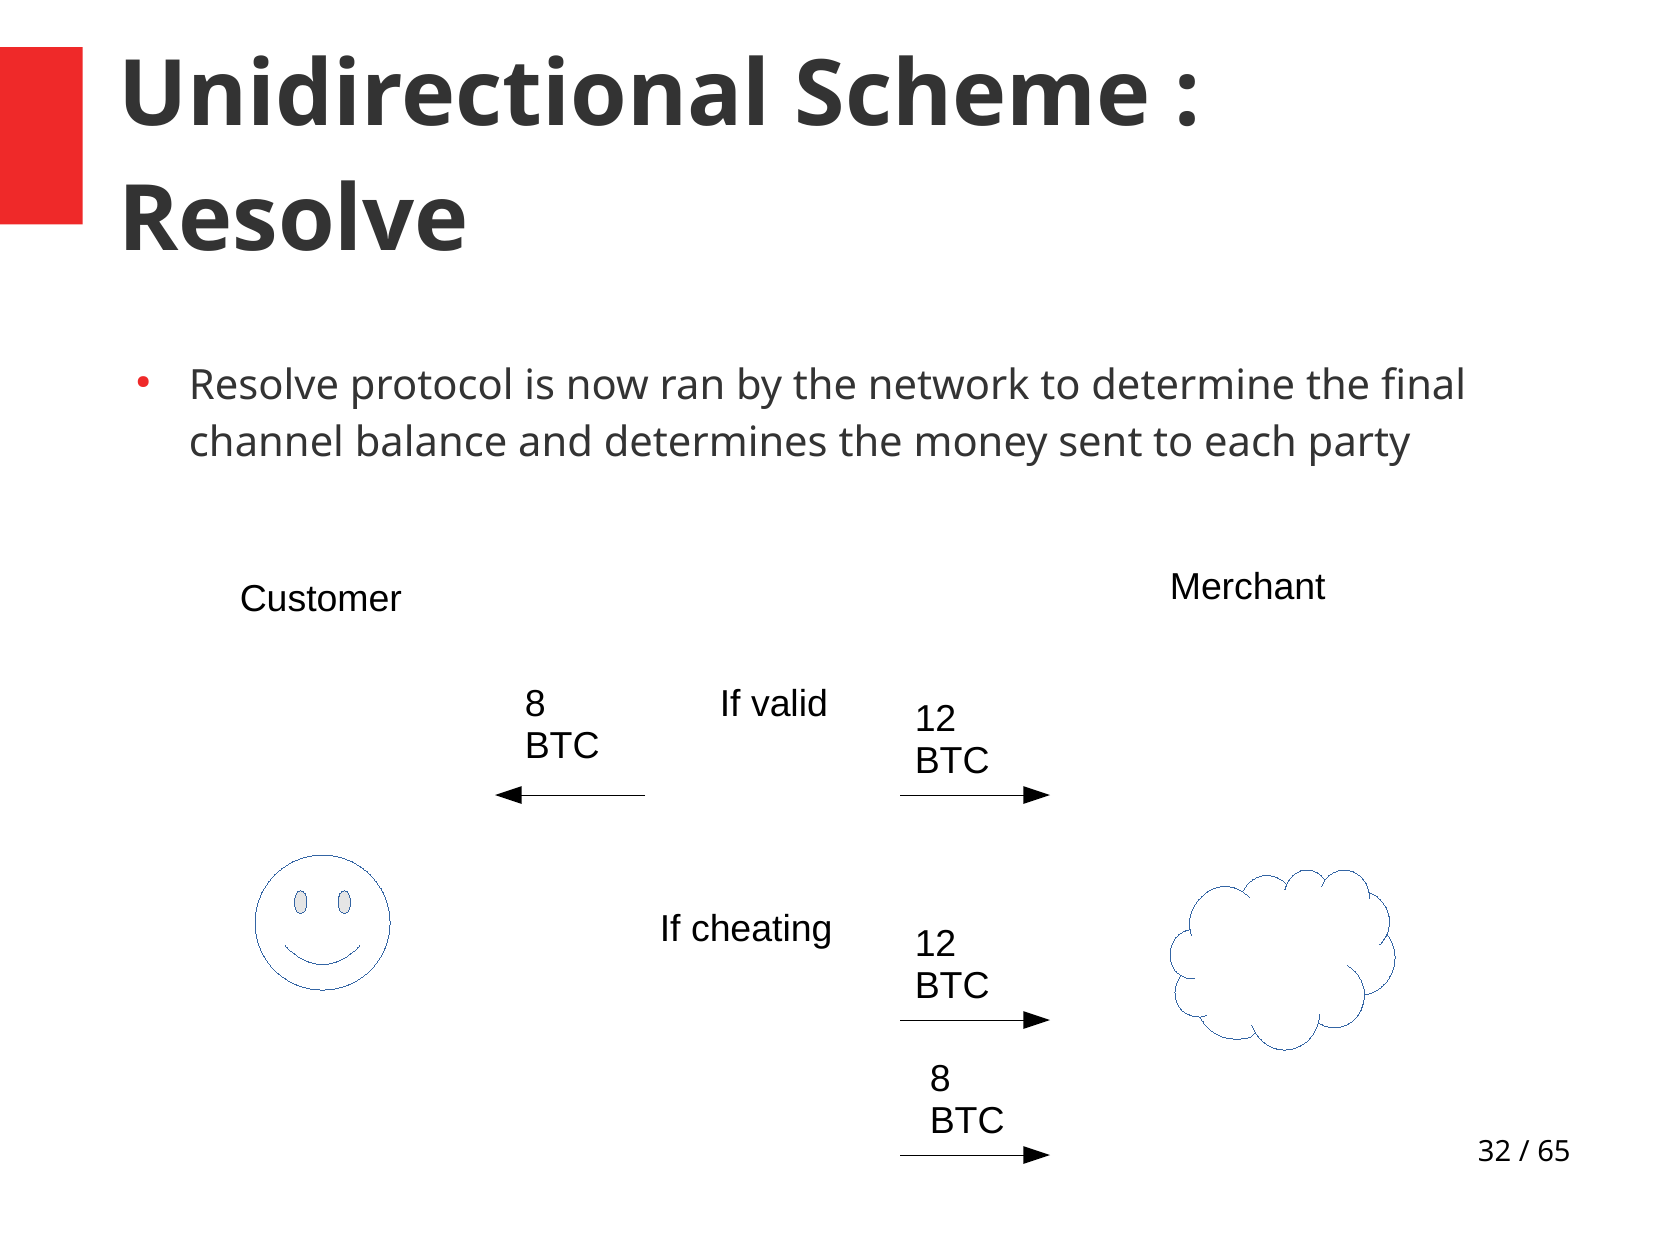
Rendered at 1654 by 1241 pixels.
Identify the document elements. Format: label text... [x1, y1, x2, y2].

text_box 12 BTC [900, 915, 1036, 1014]
list Resolve protocol is now ran by the network to determine the final channel balance and determines the money sent to each party [118, 354, 1536, 1074]
text_box 12 BTC [900, 690, 1036, 789]
text_box 8 BTC [510, 675, 646, 774]
title Unidirectional Scheme : Resolve [118, 49, 1571, 257]
text_box Merchant [1155, 558, 1501, 616]
text_box If valid [705, 675, 856, 732]
text_box [1170, 870, 1396, 1051]
text_box Customer [225, 570, 571, 627]
text_box 8 BTC [915, 1050, 1051, 1149]
text_box If cheating [645, 900, 856, 976]
text_box [255, 855, 391, 991]
